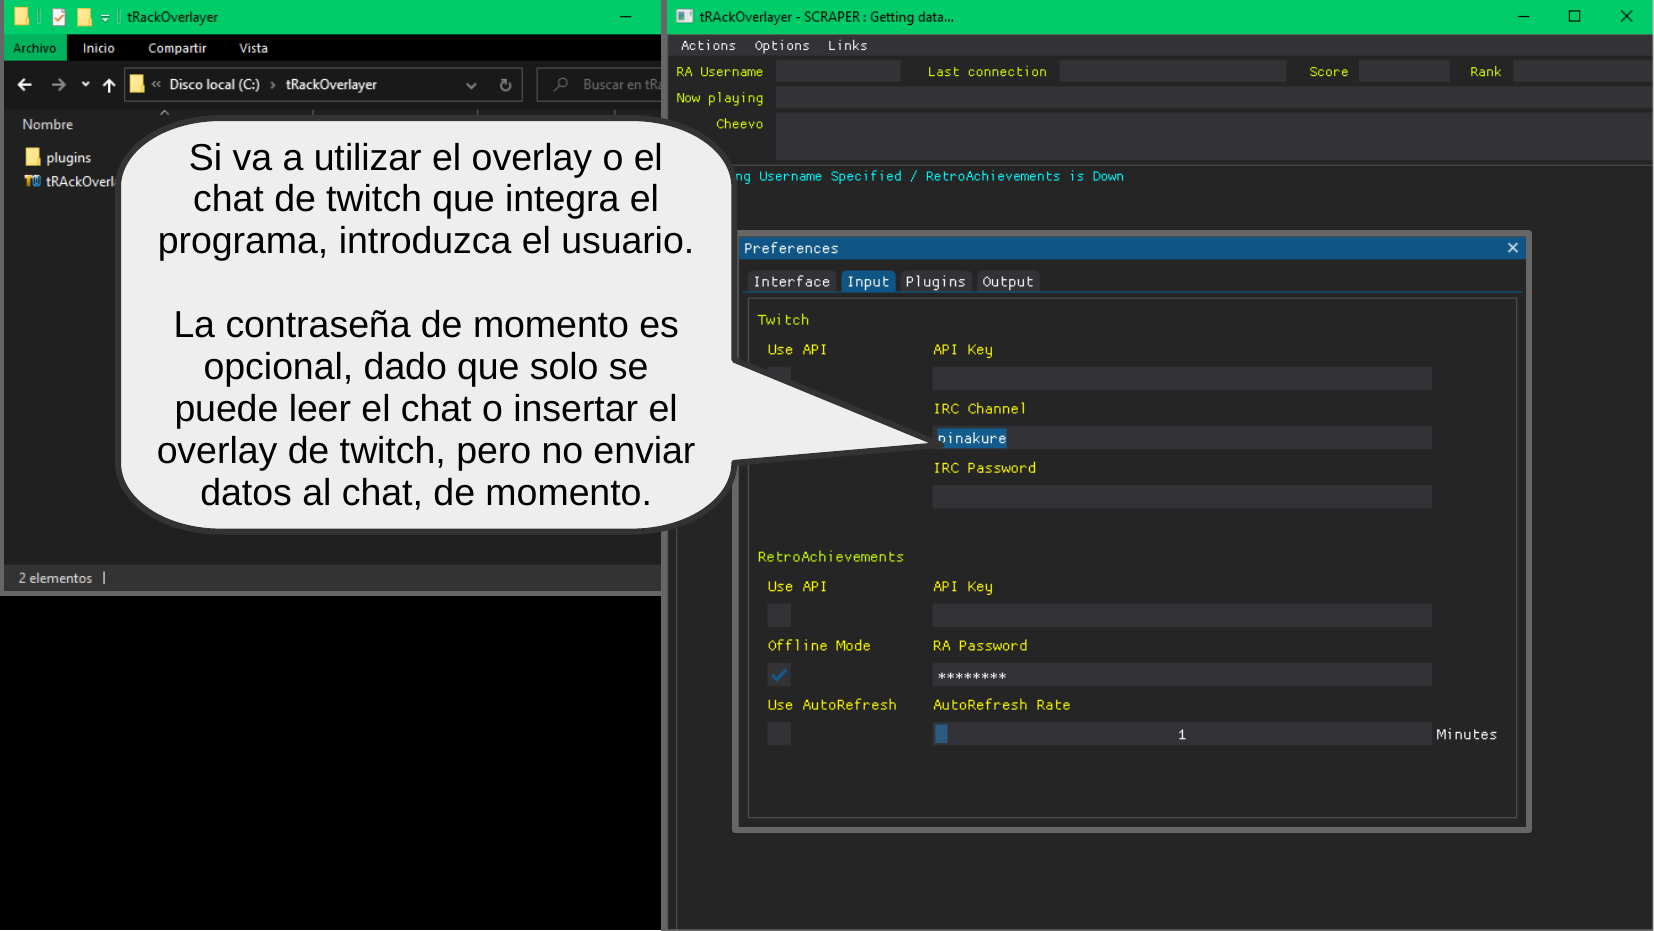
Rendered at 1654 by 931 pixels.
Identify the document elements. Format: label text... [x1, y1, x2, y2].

picture [666, 0, 1654, 931]
picture [3, 0, 661, 591]
text_box Si va a utilizar el overlay o el chat de twitch que integra el programa, introduzca el usuario. La contraseña de momento es opcional, dado que solo se puede leer el chat o insertar el overlay de twitch, pero no enviar datos al chat, de momento. [118, 118, 942, 532]
picture [738, 236, 1526, 827]
